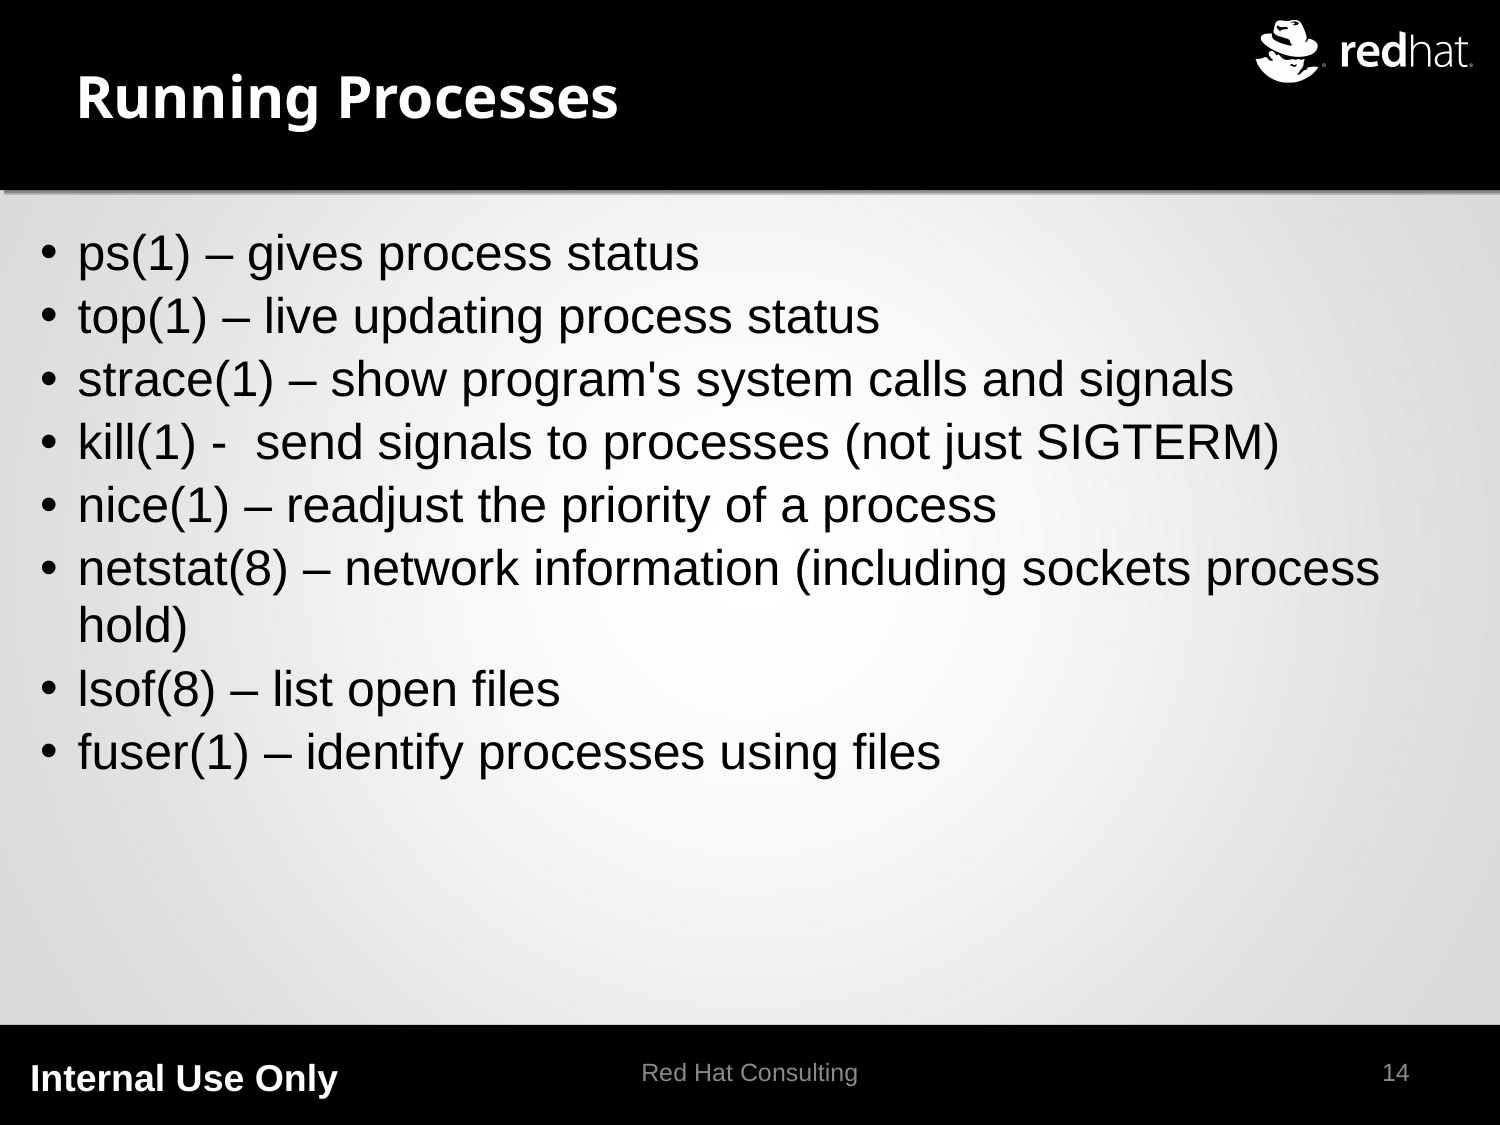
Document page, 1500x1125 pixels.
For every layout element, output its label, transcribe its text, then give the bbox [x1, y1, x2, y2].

picture [0, 191, 1500, 1024]
text_box Red Hat Consulting [512, 1042, 988, 1103]
title Running Processes [0, 0, 1234, 191]
list ps(1) – gives process status top(1) – live updating process status strace(1) – show program's system calls and signals kill(1) - send signals to processes (not just SIGTERM) nice(1) – readjust the priority of a process netstat(8) – network information (including sockets process hold) lsof(8) – list open files fuser(1) – identify processes using files [24, 216, 1471, 992]
picture [1254, 12, 1476, 88]
text_box <number> [1257, 1042, 1426, 1103]
